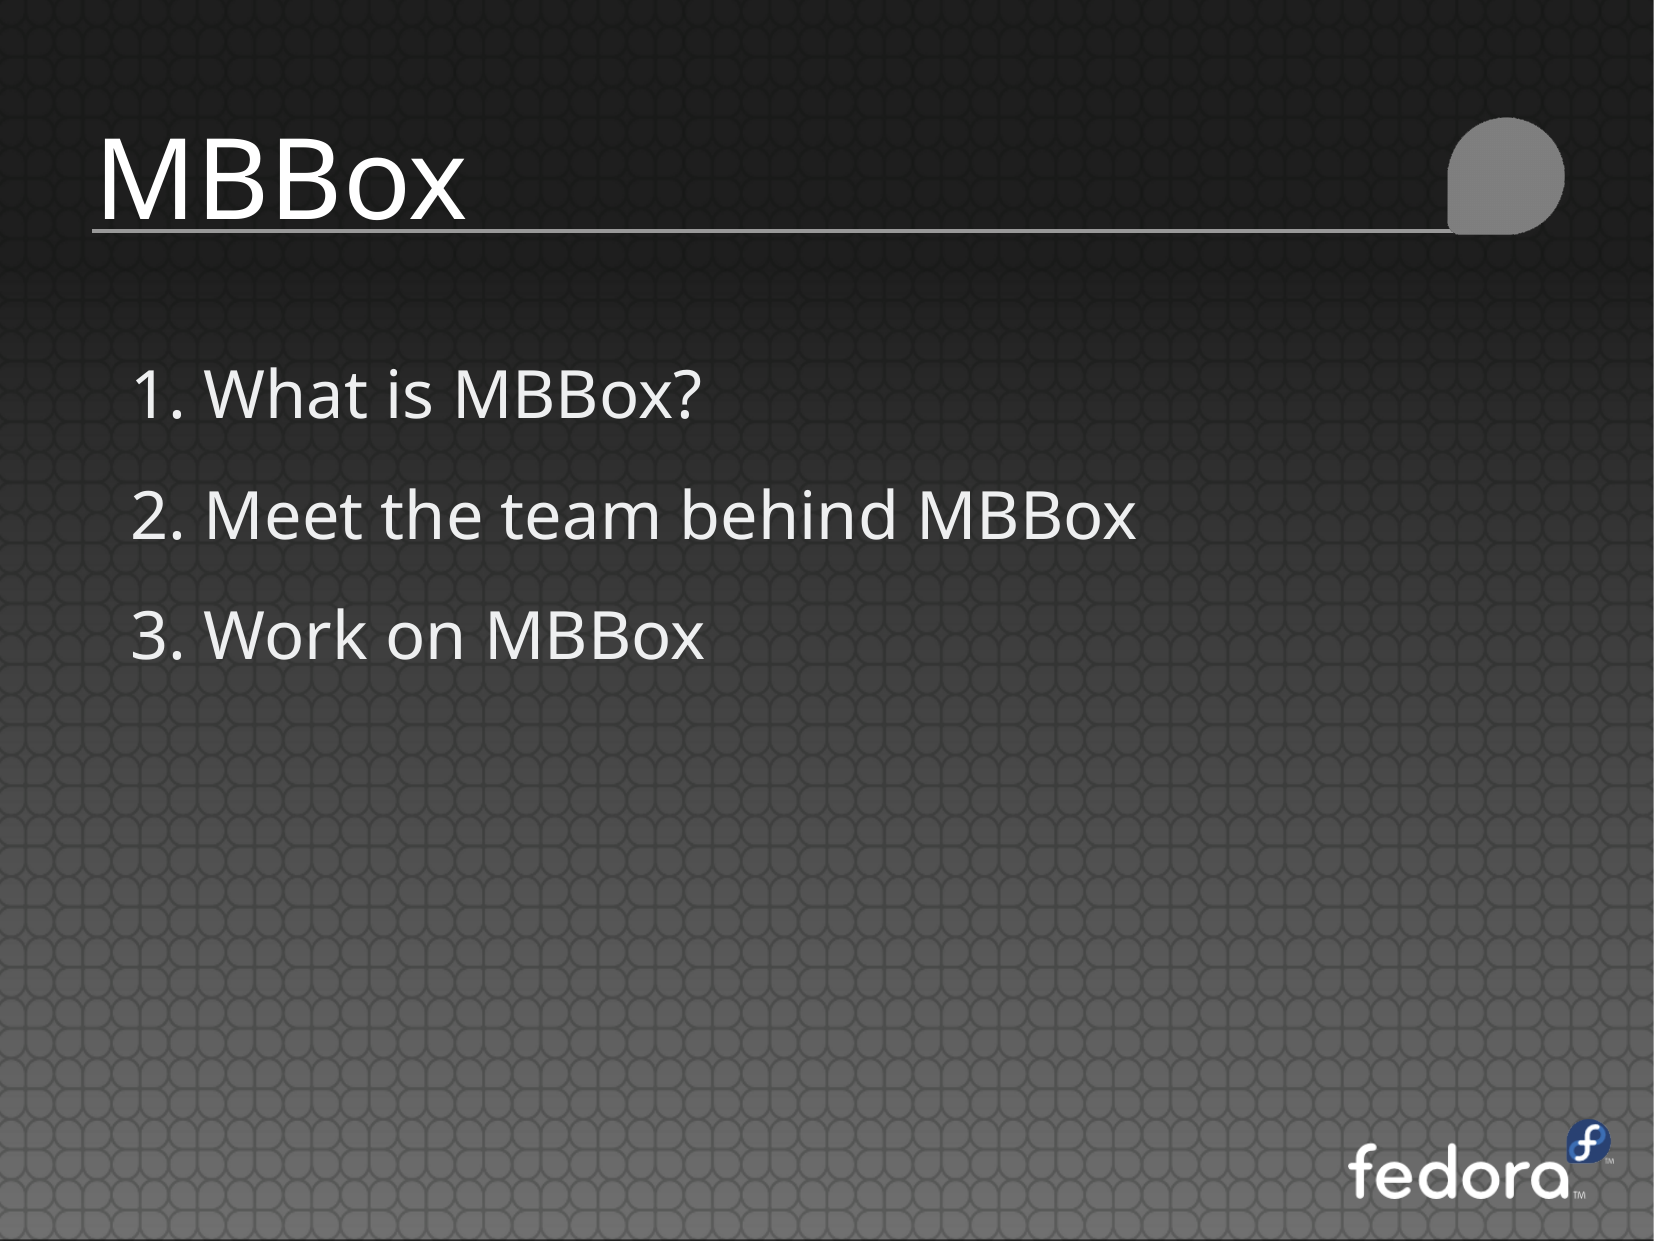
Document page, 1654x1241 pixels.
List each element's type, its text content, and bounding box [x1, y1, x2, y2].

list What is MBBox? Meet the team behind MBBox Work on MBBox [112, 227, 1501, 1163]
picture [0, 0, 1654, 1241]
title MBBox [94, 100, 1426, 251]
